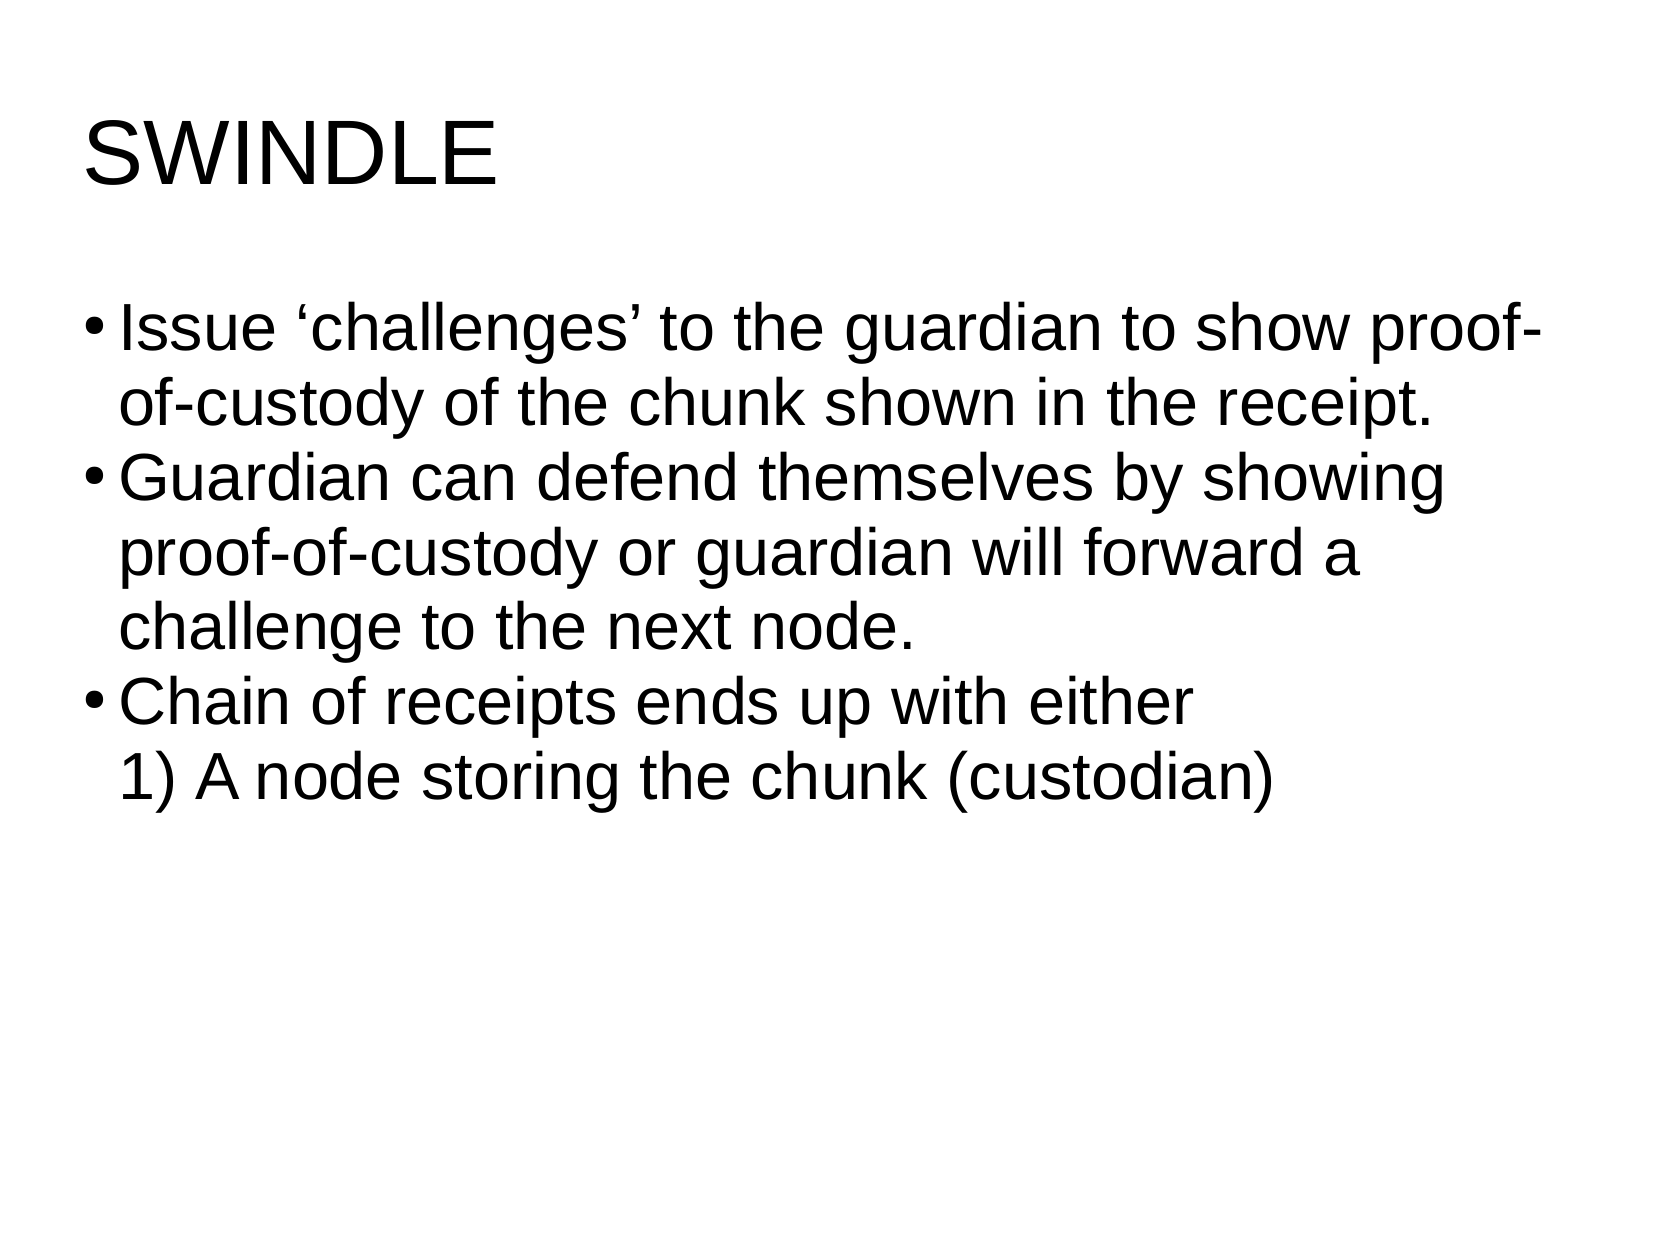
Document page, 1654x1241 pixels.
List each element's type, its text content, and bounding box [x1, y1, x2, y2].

title SWINDLE [82, 49, 1571, 257]
subtitle Issue ‘challenges’ to the guardian to show proof-of-custody of the chunk shown in the receipt. Guardian can defend themselves by showing proof-of-custody or guardian will forward a challenge to the next node. Chain of receipts ends up with either A node storing the chunk (custodian) [82, 290, 1571, 1010]
